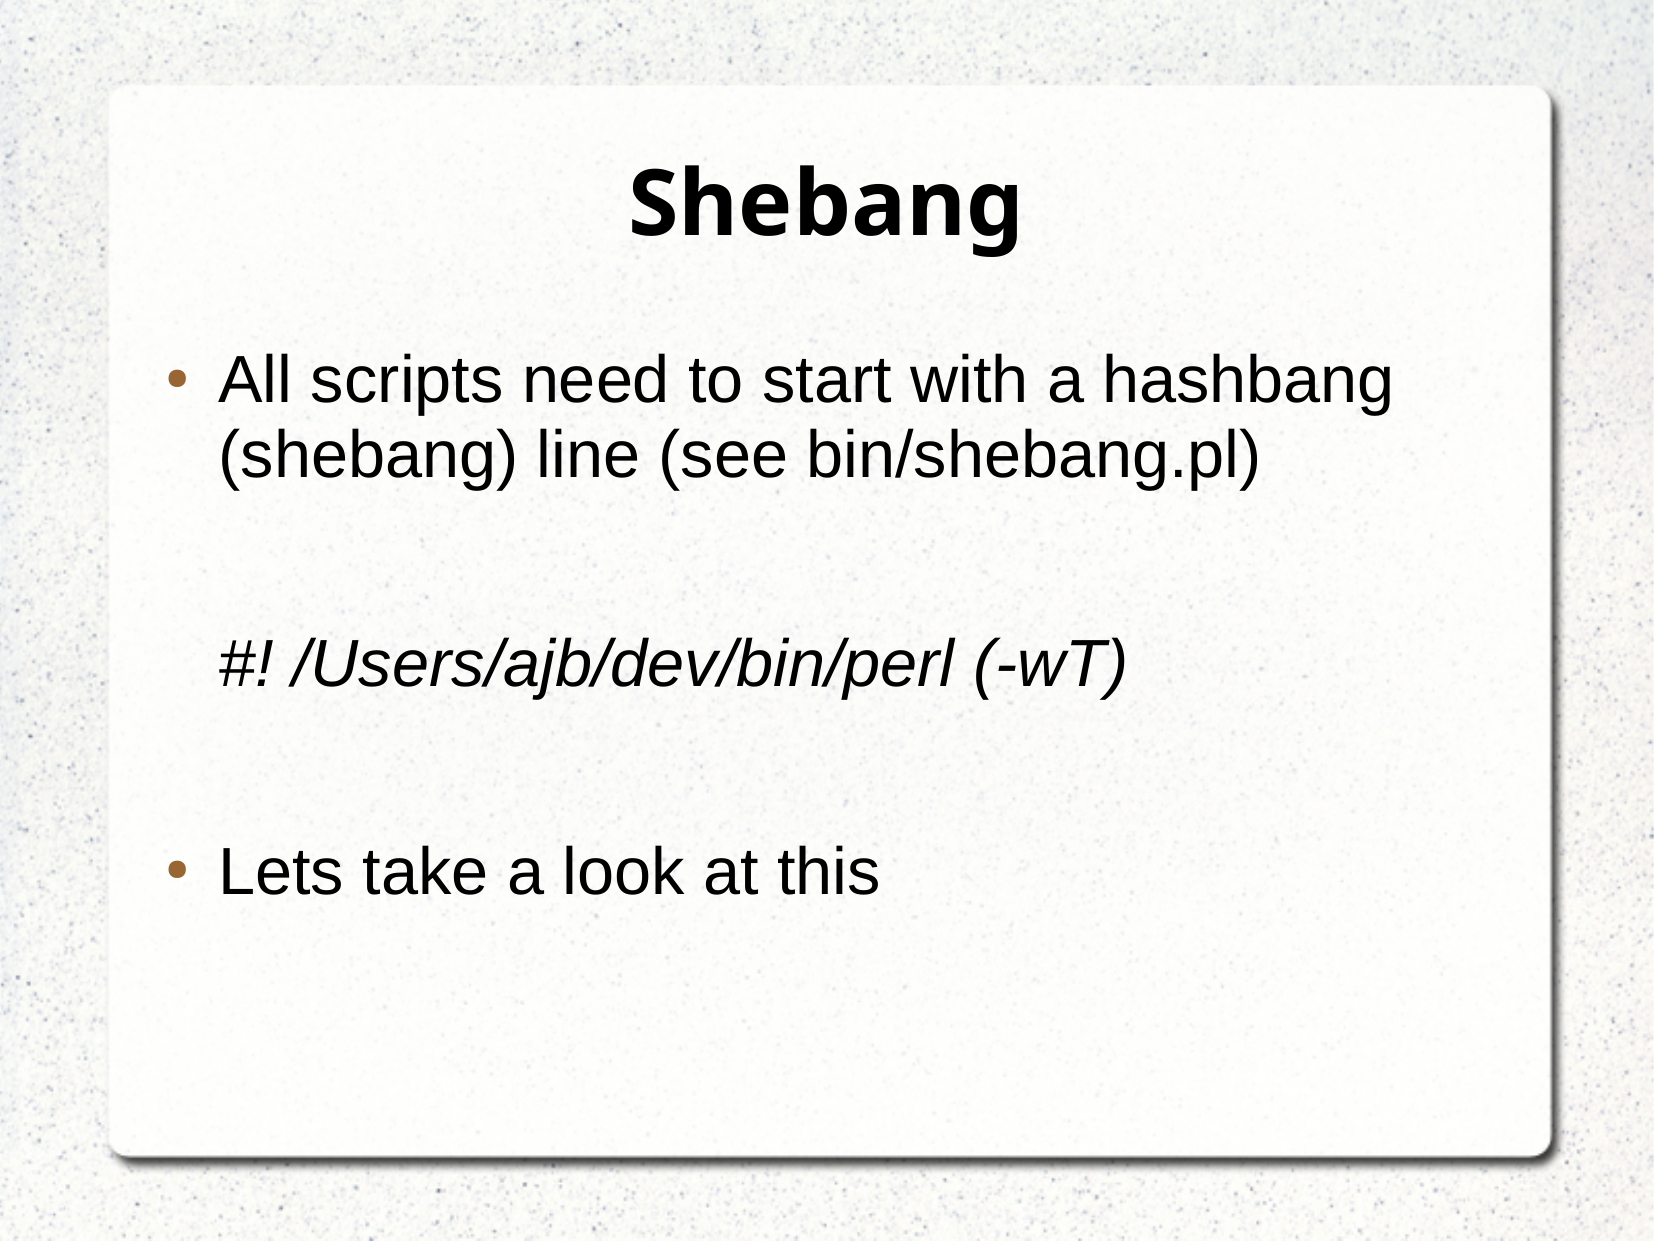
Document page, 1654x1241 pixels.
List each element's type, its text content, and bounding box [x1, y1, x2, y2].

title Shebang [118, 96, 1536, 304]
list All scripts need to start with a hashbang (shebang) line (see bin/shebang.pl) #! /Users/ajb/dev/bin/perl (-wT) Lets take a look at this [147, 342, 1506, 978]
picture [0, 0, 1654, 1241]
